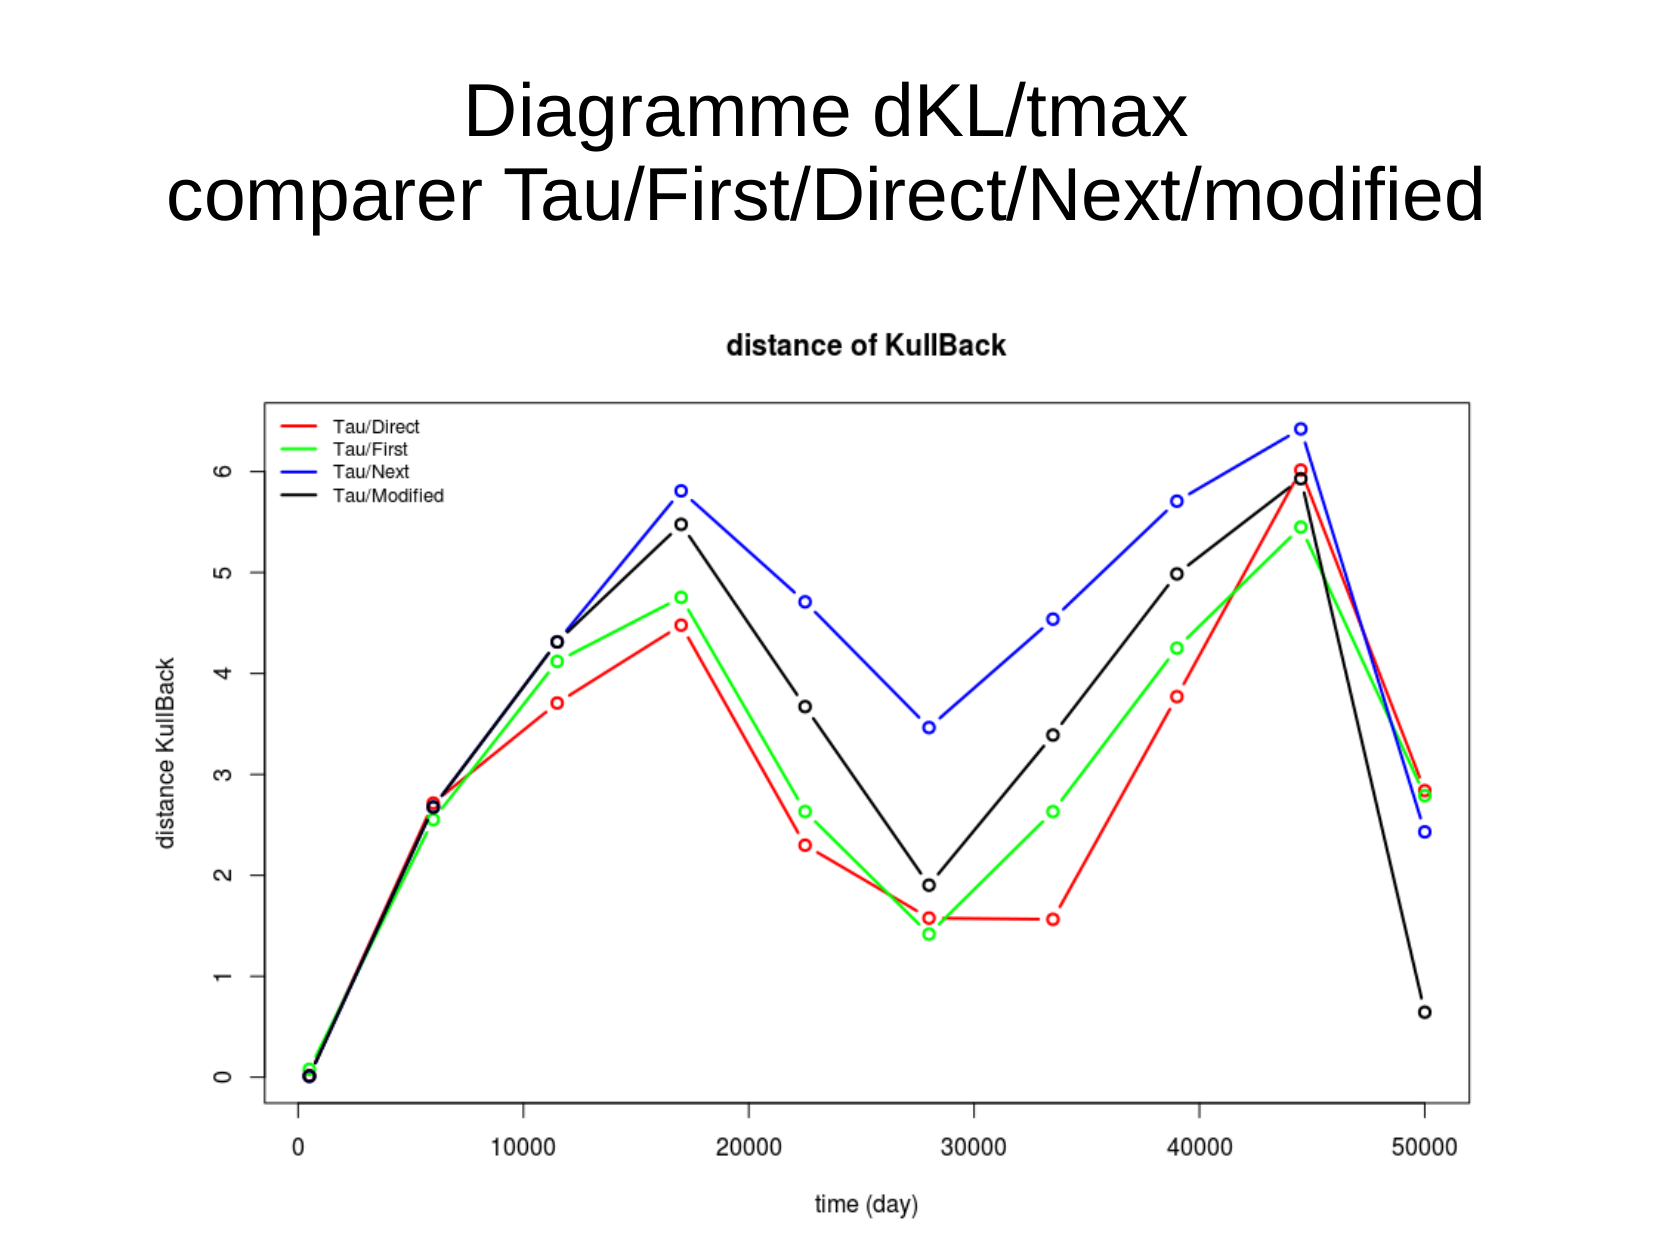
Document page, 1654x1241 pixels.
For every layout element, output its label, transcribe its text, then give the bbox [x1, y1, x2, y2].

title Diagramme dKL/tmax comparer Tau/First/Direct/Next/modified [82, 49, 1571, 257]
picture [150, 290, 1516, 1241]
